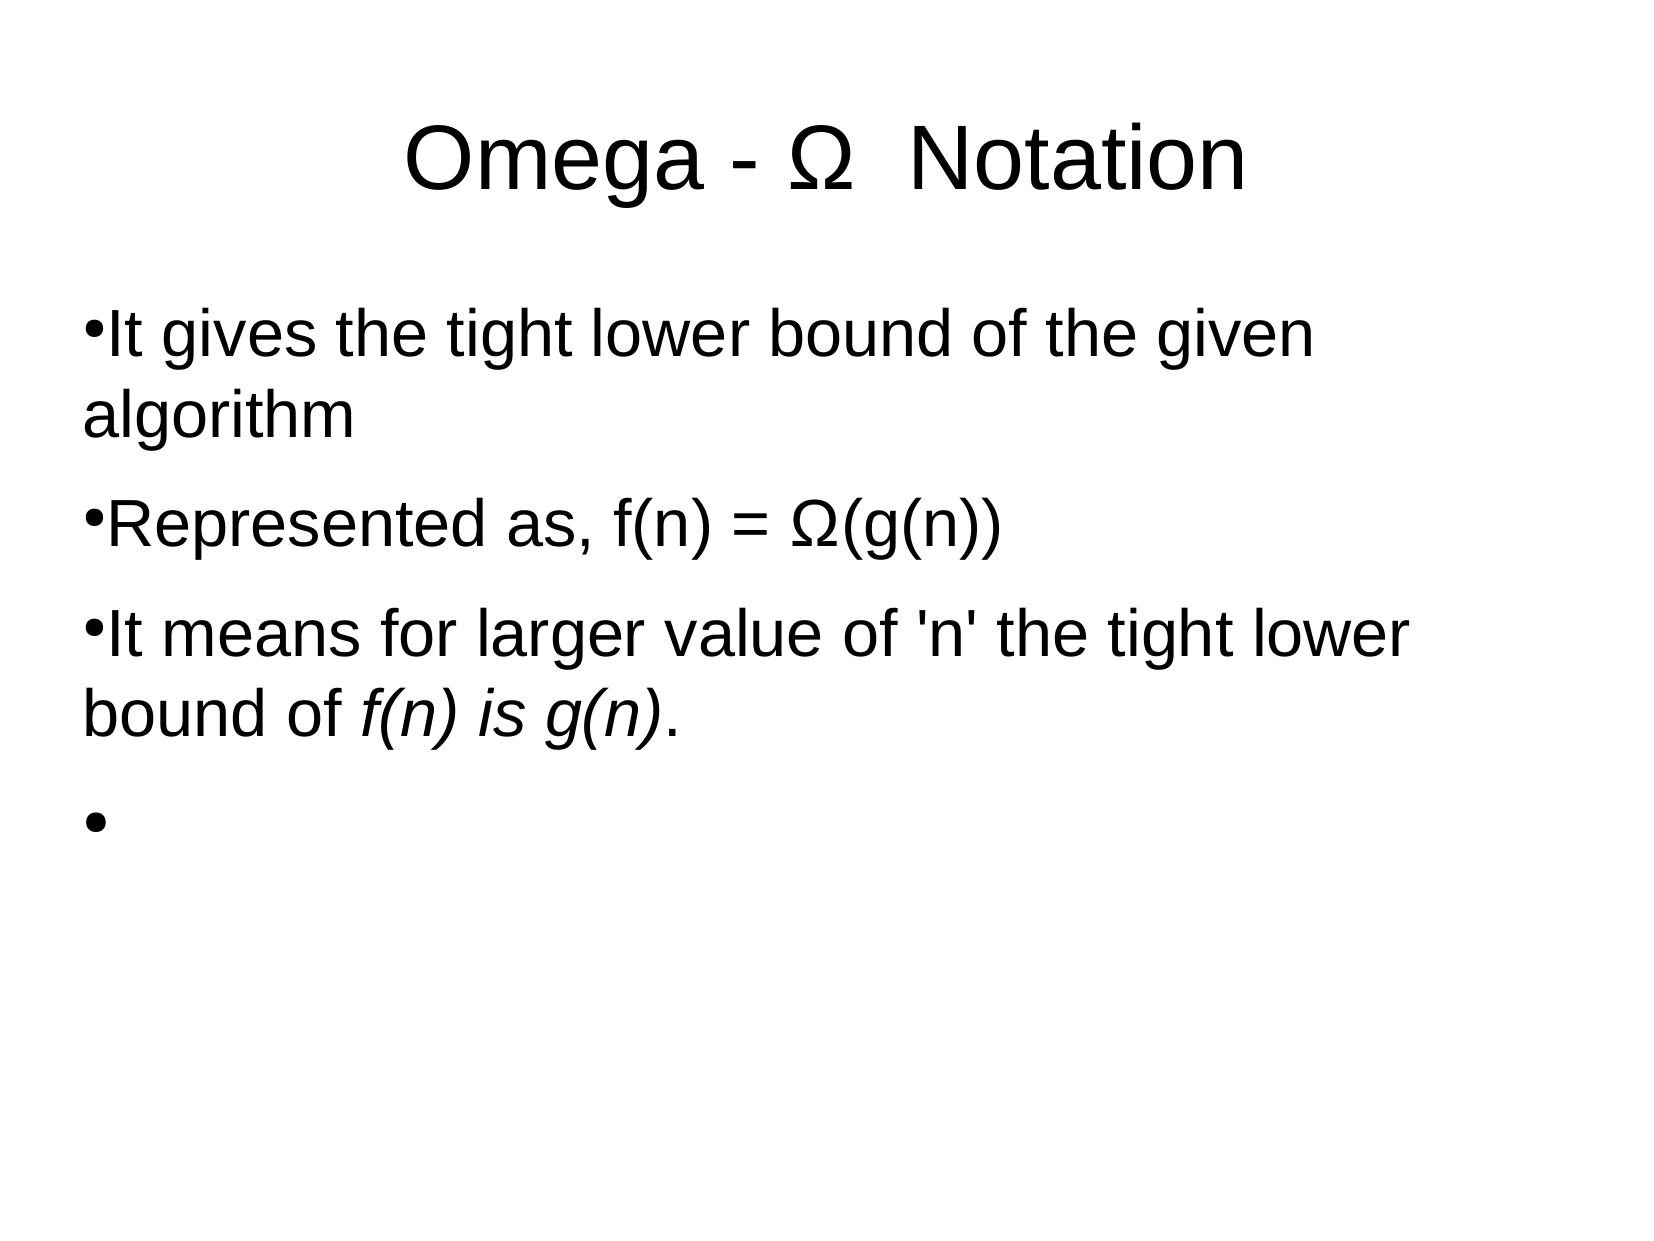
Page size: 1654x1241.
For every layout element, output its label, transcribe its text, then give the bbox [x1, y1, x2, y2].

title Omega - Ω Notation [82, 49, 1571, 257]
list It gives the tight lower bound of the given algorithm Represented as, f(n) = Ω(g(n)) It means for larger value of 'n' the tight lower bound of f(n) is g(n). [82, 290, 1571, 1010]
